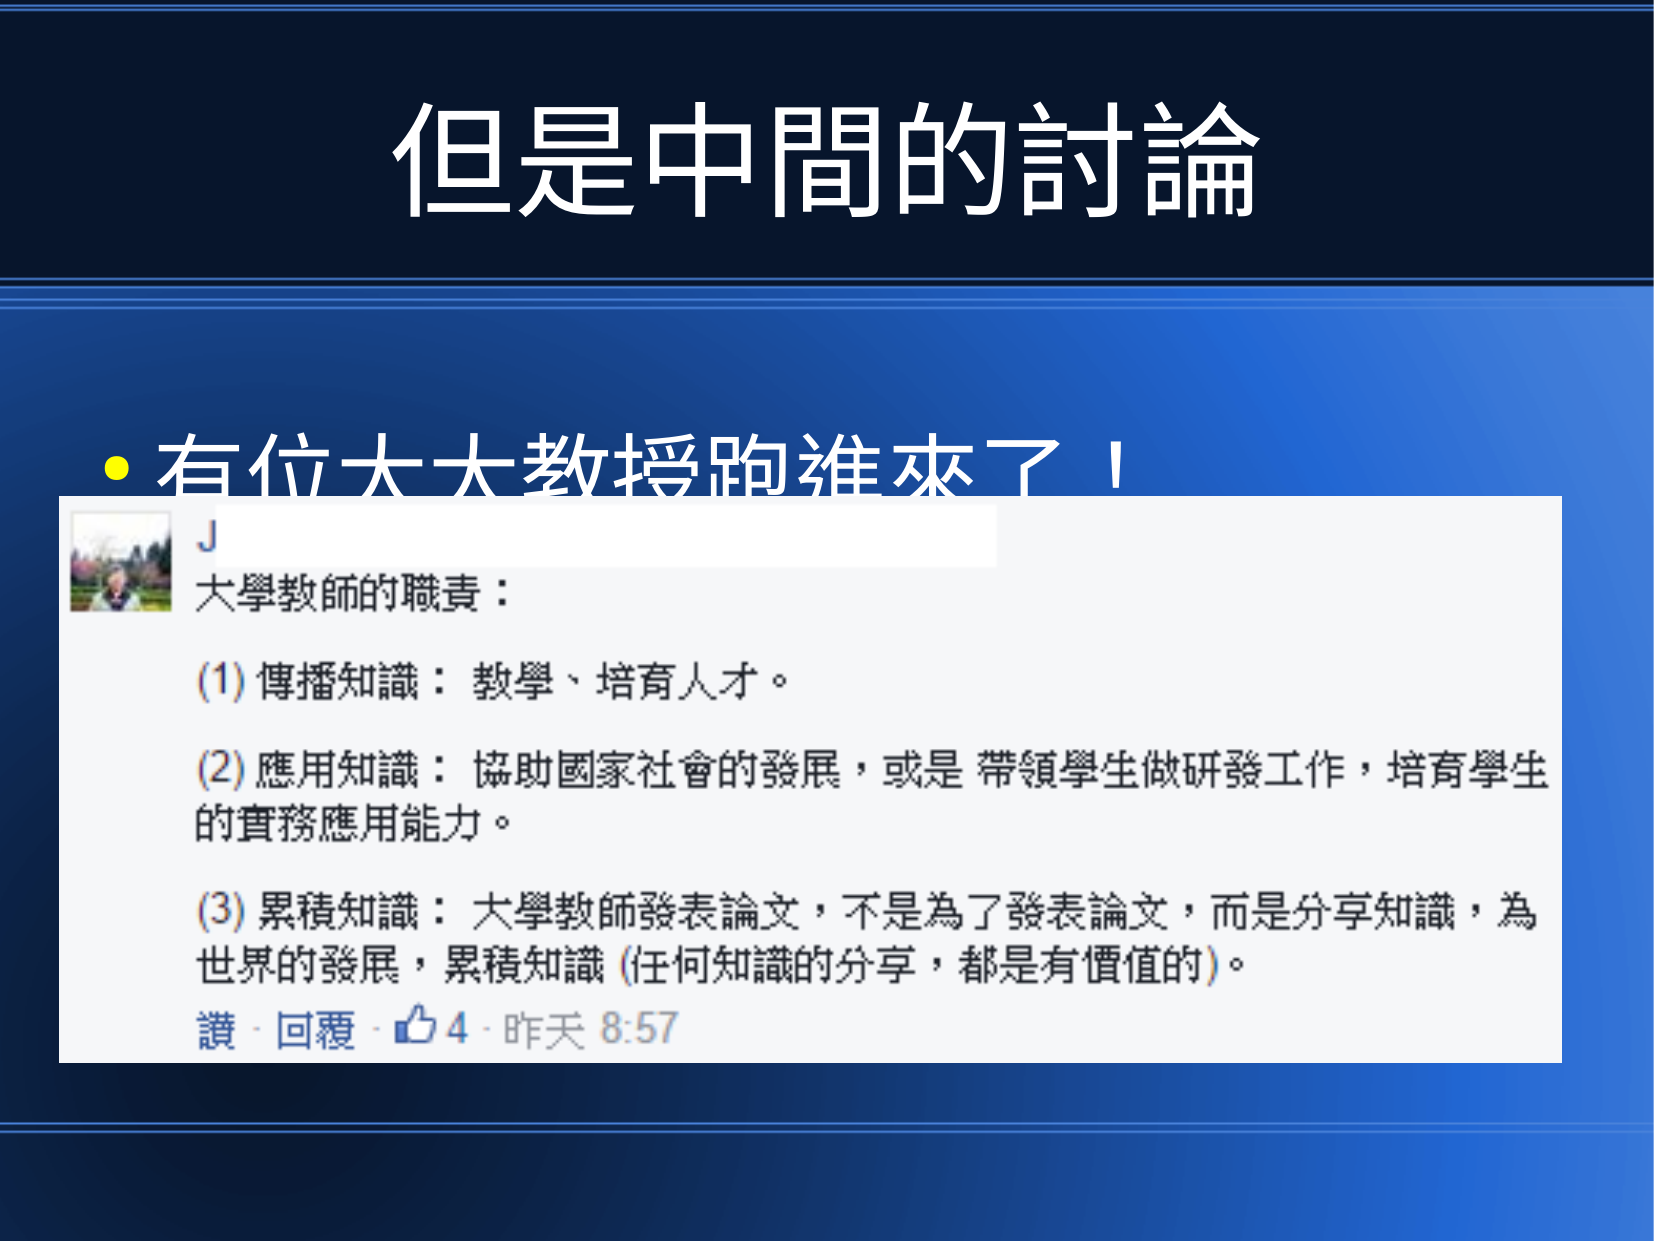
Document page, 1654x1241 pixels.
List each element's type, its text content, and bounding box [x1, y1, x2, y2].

list 有位大大教授跑進來了！ [82, 337, 1571, 1241]
title 但是中間的討論 [82, 49, 1571, 257]
picture [0, 0, 1654, 1241]
